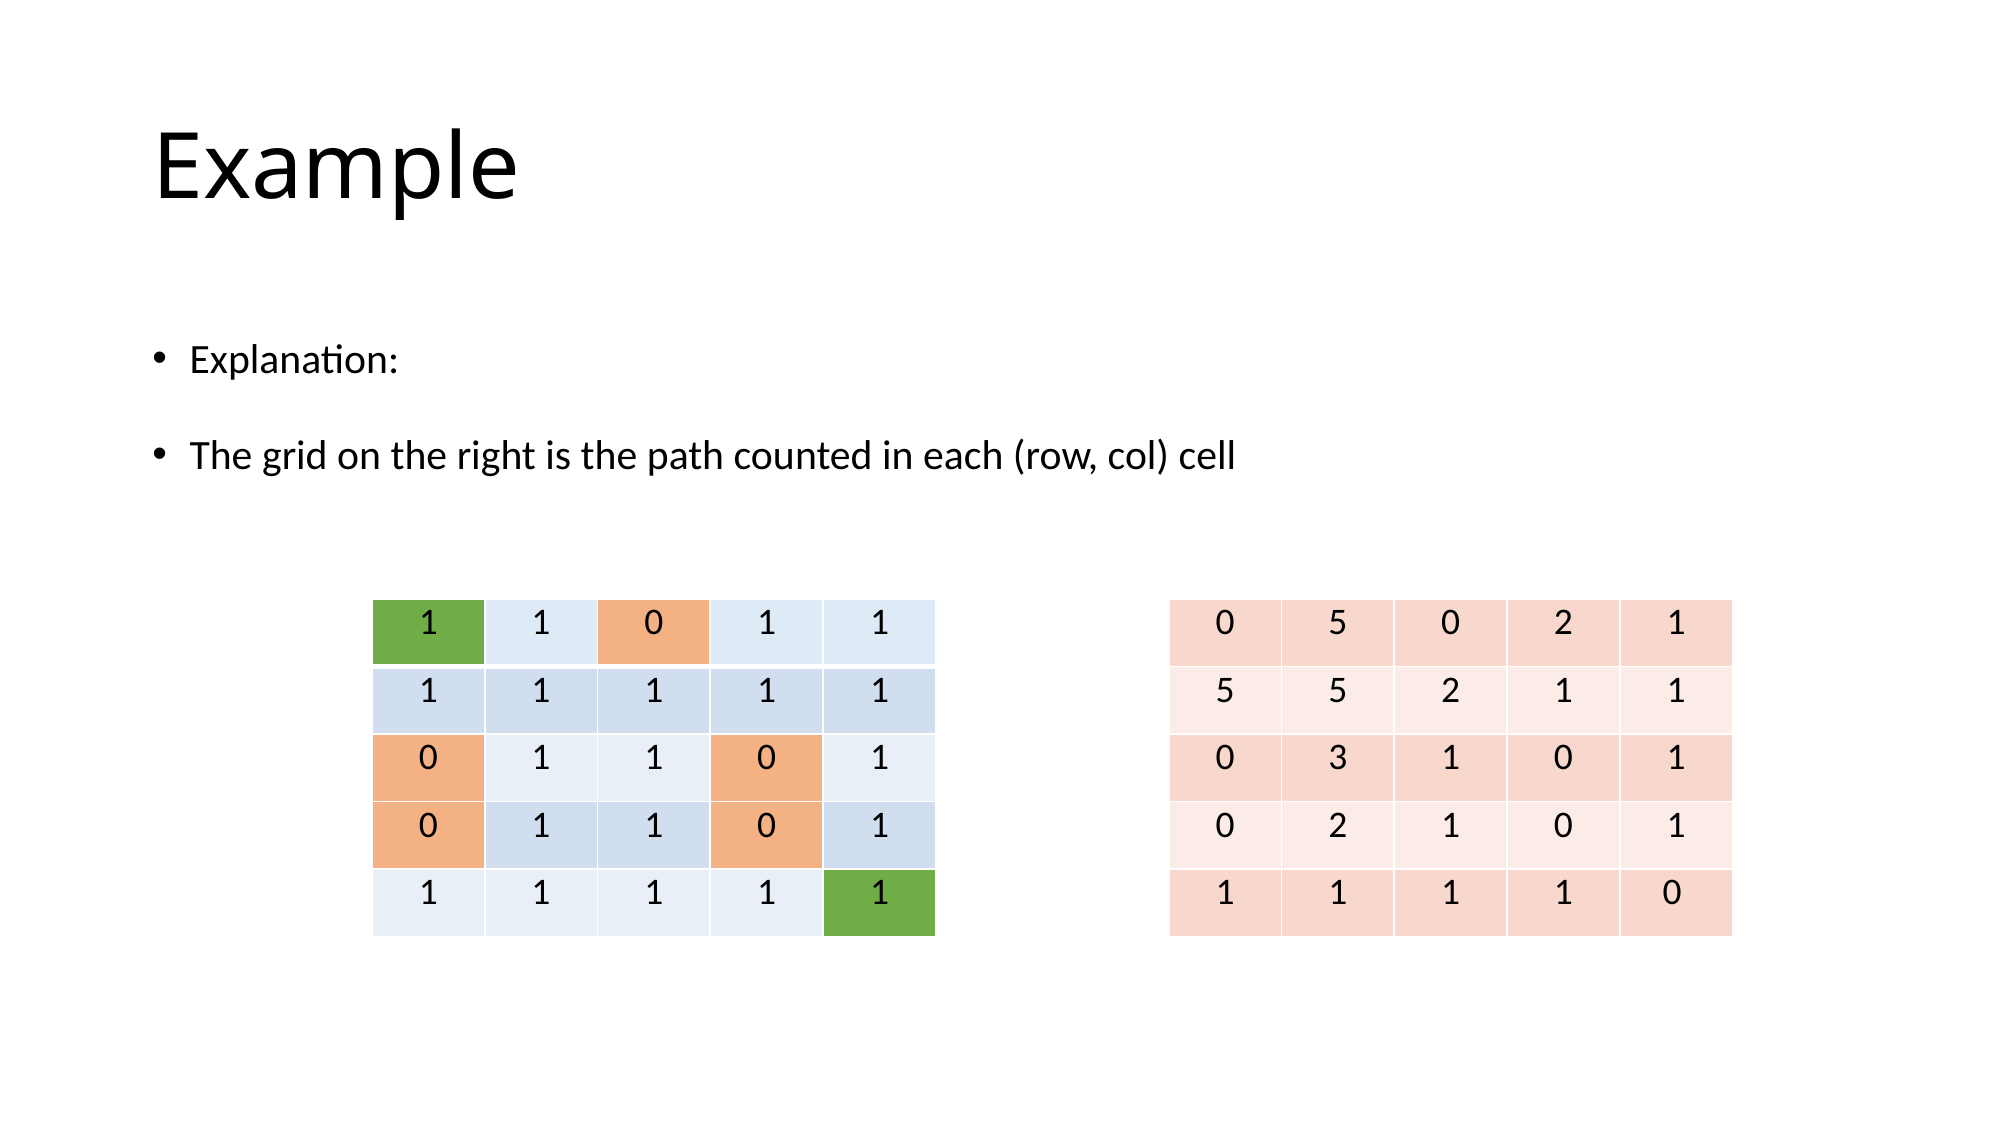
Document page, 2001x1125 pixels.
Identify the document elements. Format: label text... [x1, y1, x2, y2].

table_header 1 [824, 600, 935, 664]
table_cell 2 [1395, 667, 1506, 733]
table_cell 1 [373, 669, 484, 733]
table_cell 1 [824, 802, 935, 868]
table_cell 2 [1282, 802, 1393, 868]
table_cell 1 [598, 669, 709, 733]
table_cell 1 [824, 669, 935, 733]
table_cell 1 [1395, 802, 1506, 868]
table_cell 1 [486, 669, 597, 733]
table_cell 0 [373, 802, 484, 868]
table_cell 1 [1282, 870, 1393, 936]
table_header 2 [1508, 600, 1619, 666]
table_cell 0 [1508, 735, 1619, 801]
table_cell 1 [598, 802, 709, 868]
table_cell 1 [1170, 870, 1281, 936]
table_header 0 [1170, 600, 1281, 666]
table_header 5 [1282, 600, 1393, 666]
table_header 1 [1621, 600, 1732, 666]
table_header 1 [373, 600, 484, 664]
table_cell 1 [1508, 870, 1619, 936]
table_cell 0 [1170, 735, 1281, 801]
table_header 0 [1395, 600, 1506, 666]
table_header 1 [711, 600, 822, 664]
table_cell 5 [1282, 667, 1393, 733]
table_cell 1 [1621, 802, 1732, 868]
table_cell 1 [824, 870, 935, 936]
table_cell 1 [486, 802, 597, 868]
table_cell 1 [486, 870, 597, 936]
table_cell 1 [1621, 735, 1732, 801]
table_cell 1 [373, 870, 484, 936]
table_cell 0 [1621, 870, 1732, 936]
table_cell 1 [598, 870, 709, 936]
table_cell 0 [711, 735, 822, 801]
table_cell 1 [711, 669, 822, 733]
table_cell 0 [1508, 802, 1619, 868]
text_box Example [137, 59, 1863, 278]
table_cell 3 [1282, 735, 1393, 801]
table_header 0 [598, 600, 709, 664]
table_cell 0 [1170, 802, 1281, 868]
table_cell 1 [1395, 735, 1506, 801]
table_cell 5 [1170, 667, 1281, 733]
table_cell 1 [1395, 870, 1506, 936]
text_box Explanation: The grid on the right is the path counted in each (row, col) cell [137, 299, 1863, 1014]
table_cell 1 [1508, 667, 1619, 733]
table_cell 1 [598, 735, 709, 801]
table_cell 0 [711, 802, 822, 868]
table_cell 1 [824, 735, 935, 801]
table_header 1 [486, 600, 597, 664]
table_cell 1 [711, 870, 822, 936]
table_cell 1 [1621, 667, 1732, 733]
table_cell 1 [486, 735, 597, 801]
table_cell 0 [373, 735, 484, 801]
